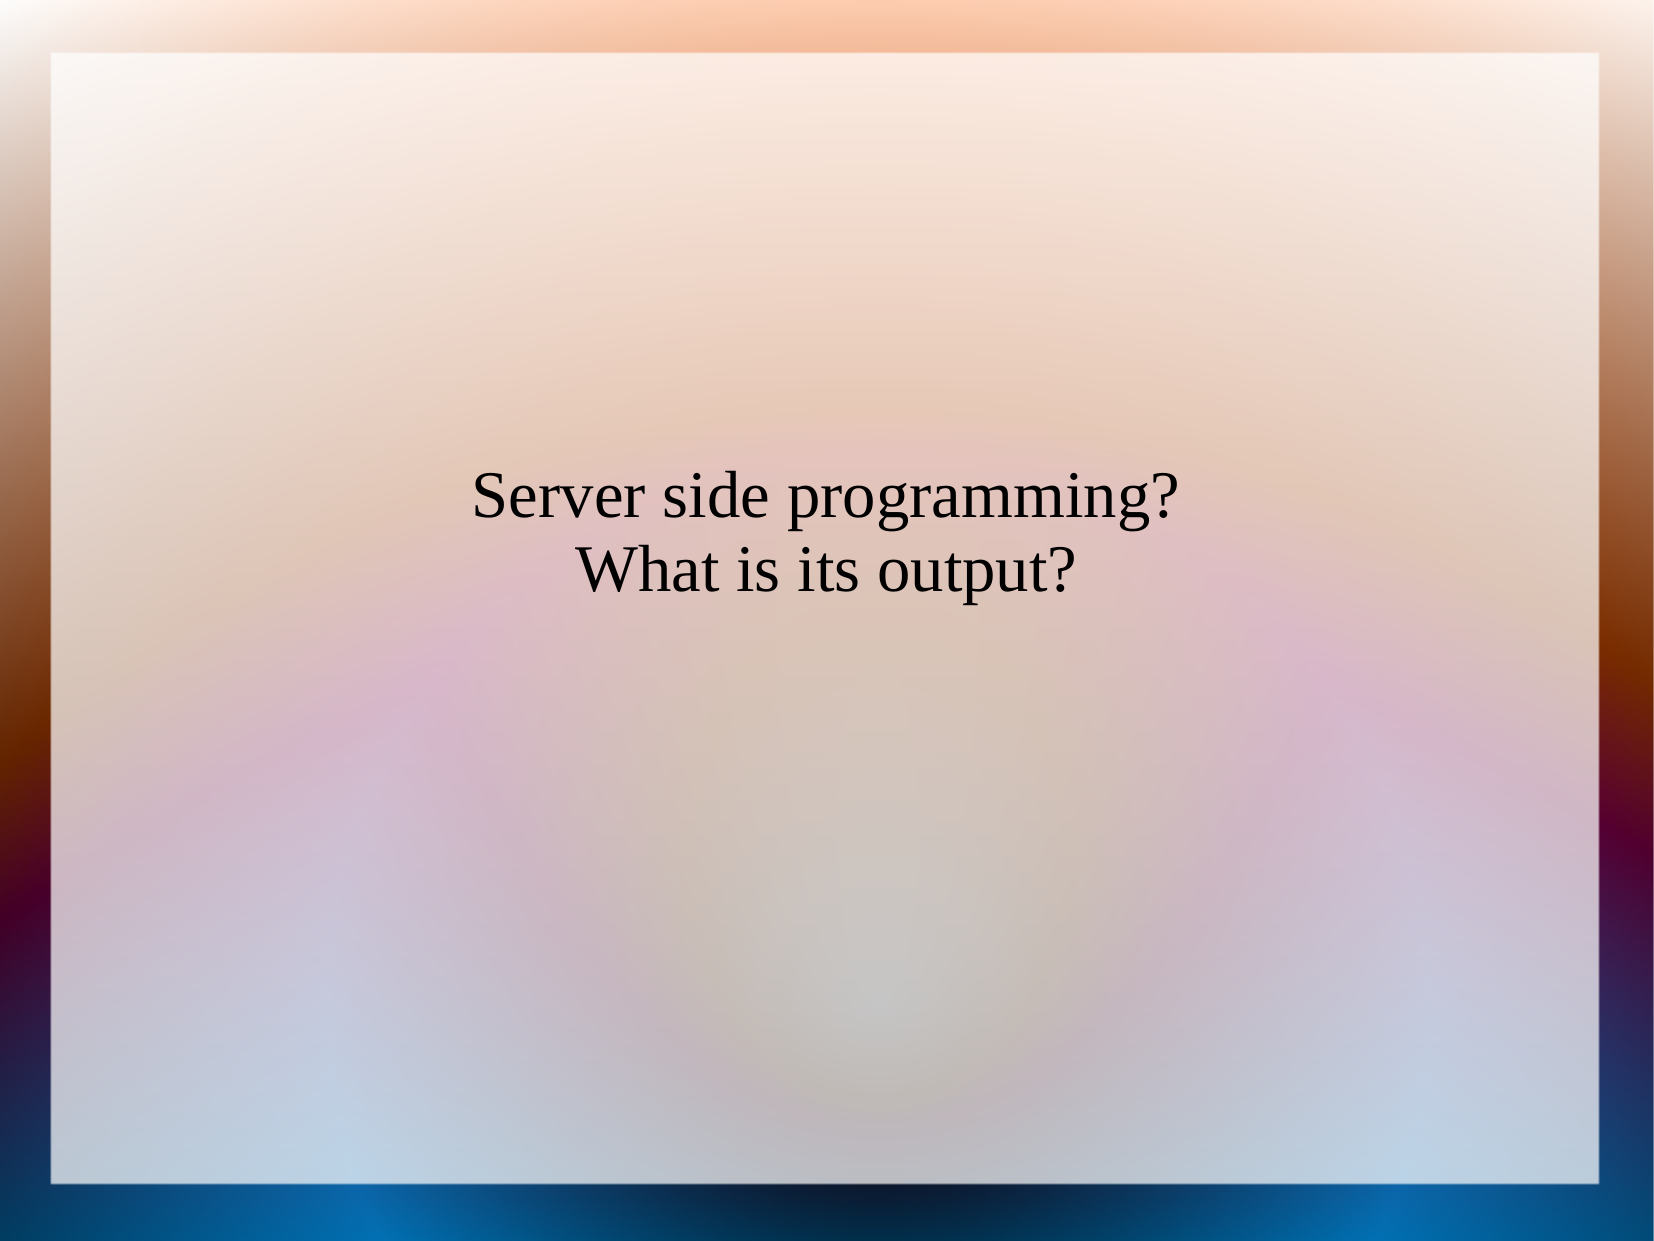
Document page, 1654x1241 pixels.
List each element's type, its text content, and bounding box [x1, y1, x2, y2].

picture [0, 0, 1654, 1241]
subtitle Server side programming? What is its output? [82, 55, 1571, 1010]
